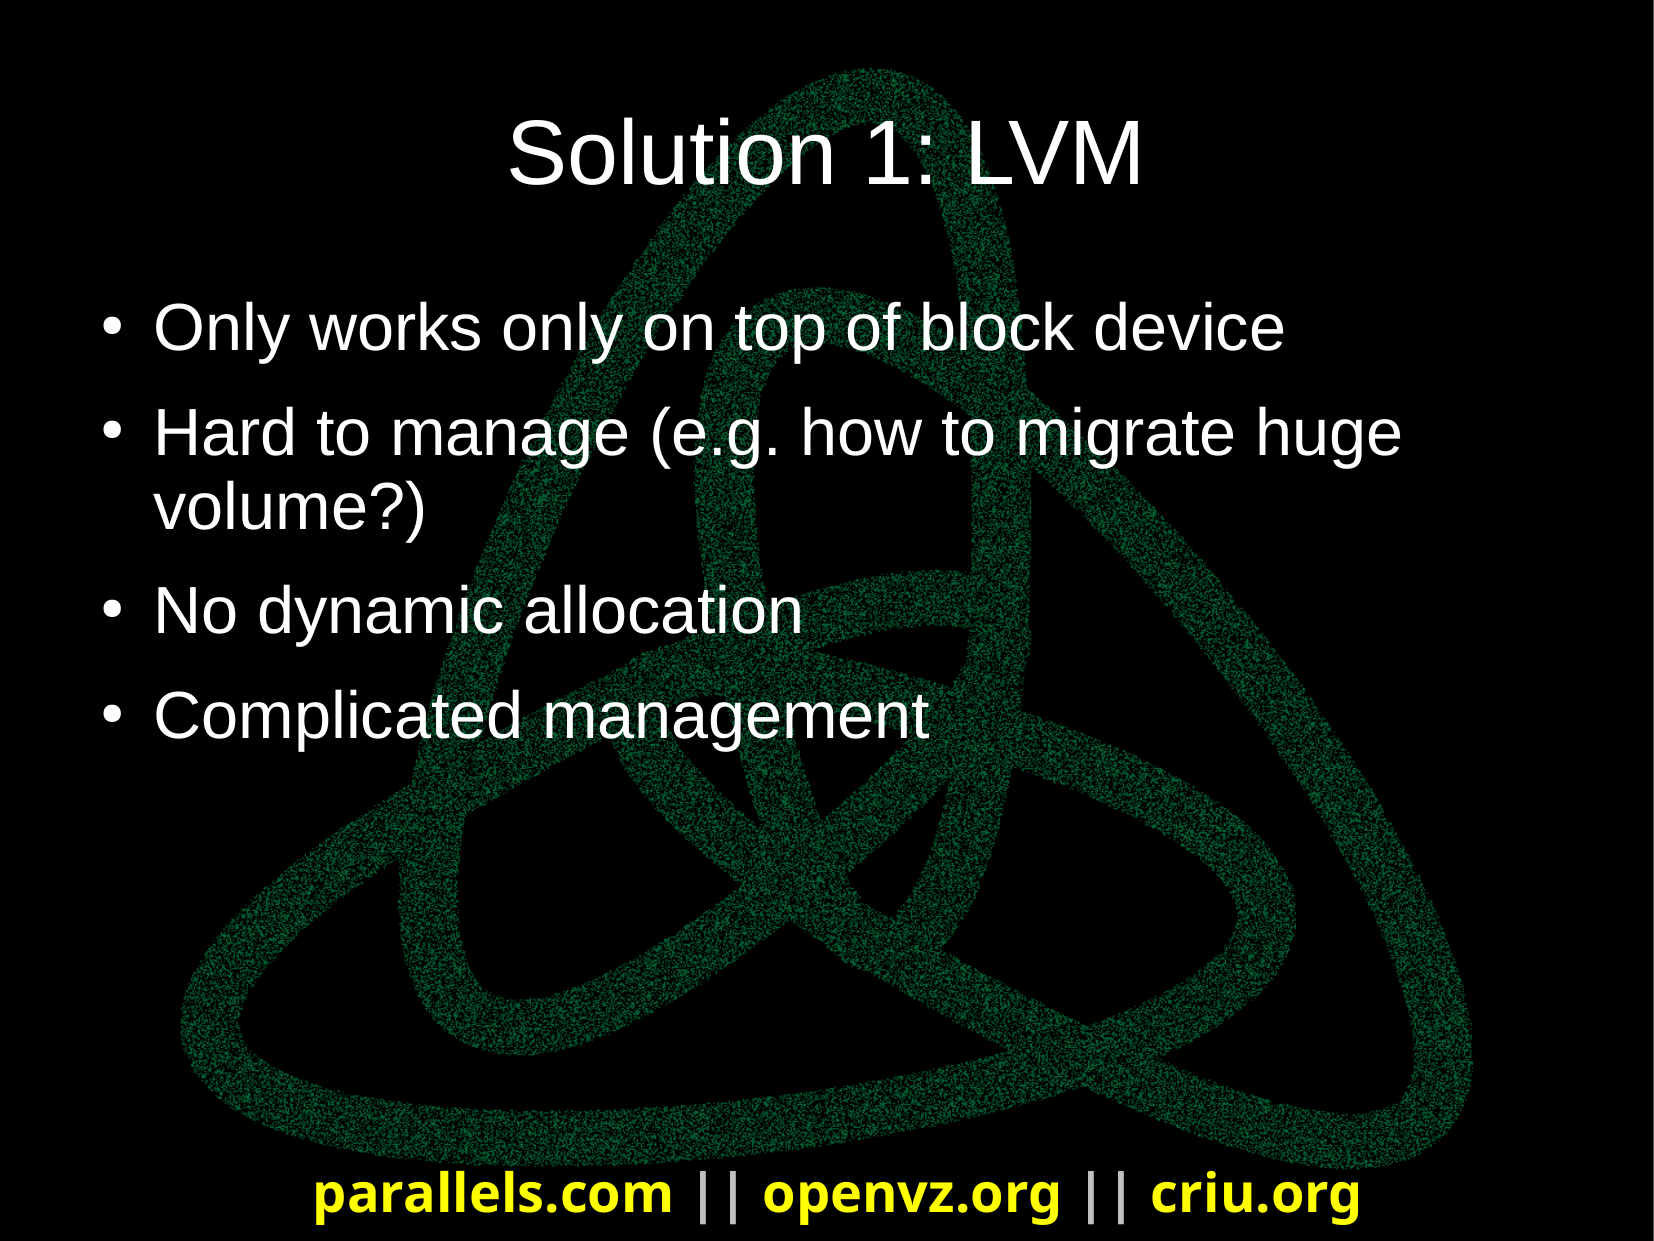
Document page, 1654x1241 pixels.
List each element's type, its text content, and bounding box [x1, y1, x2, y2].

title Solution 1: LVM [82, 49, 1571, 257]
list Only works only on top of block device Hard to manage (e.g. how to migrate huge volume?) No dynamic allocation Complicated management [82, 290, 1538, 1010]
picture [0, 0, 1654, 1241]
